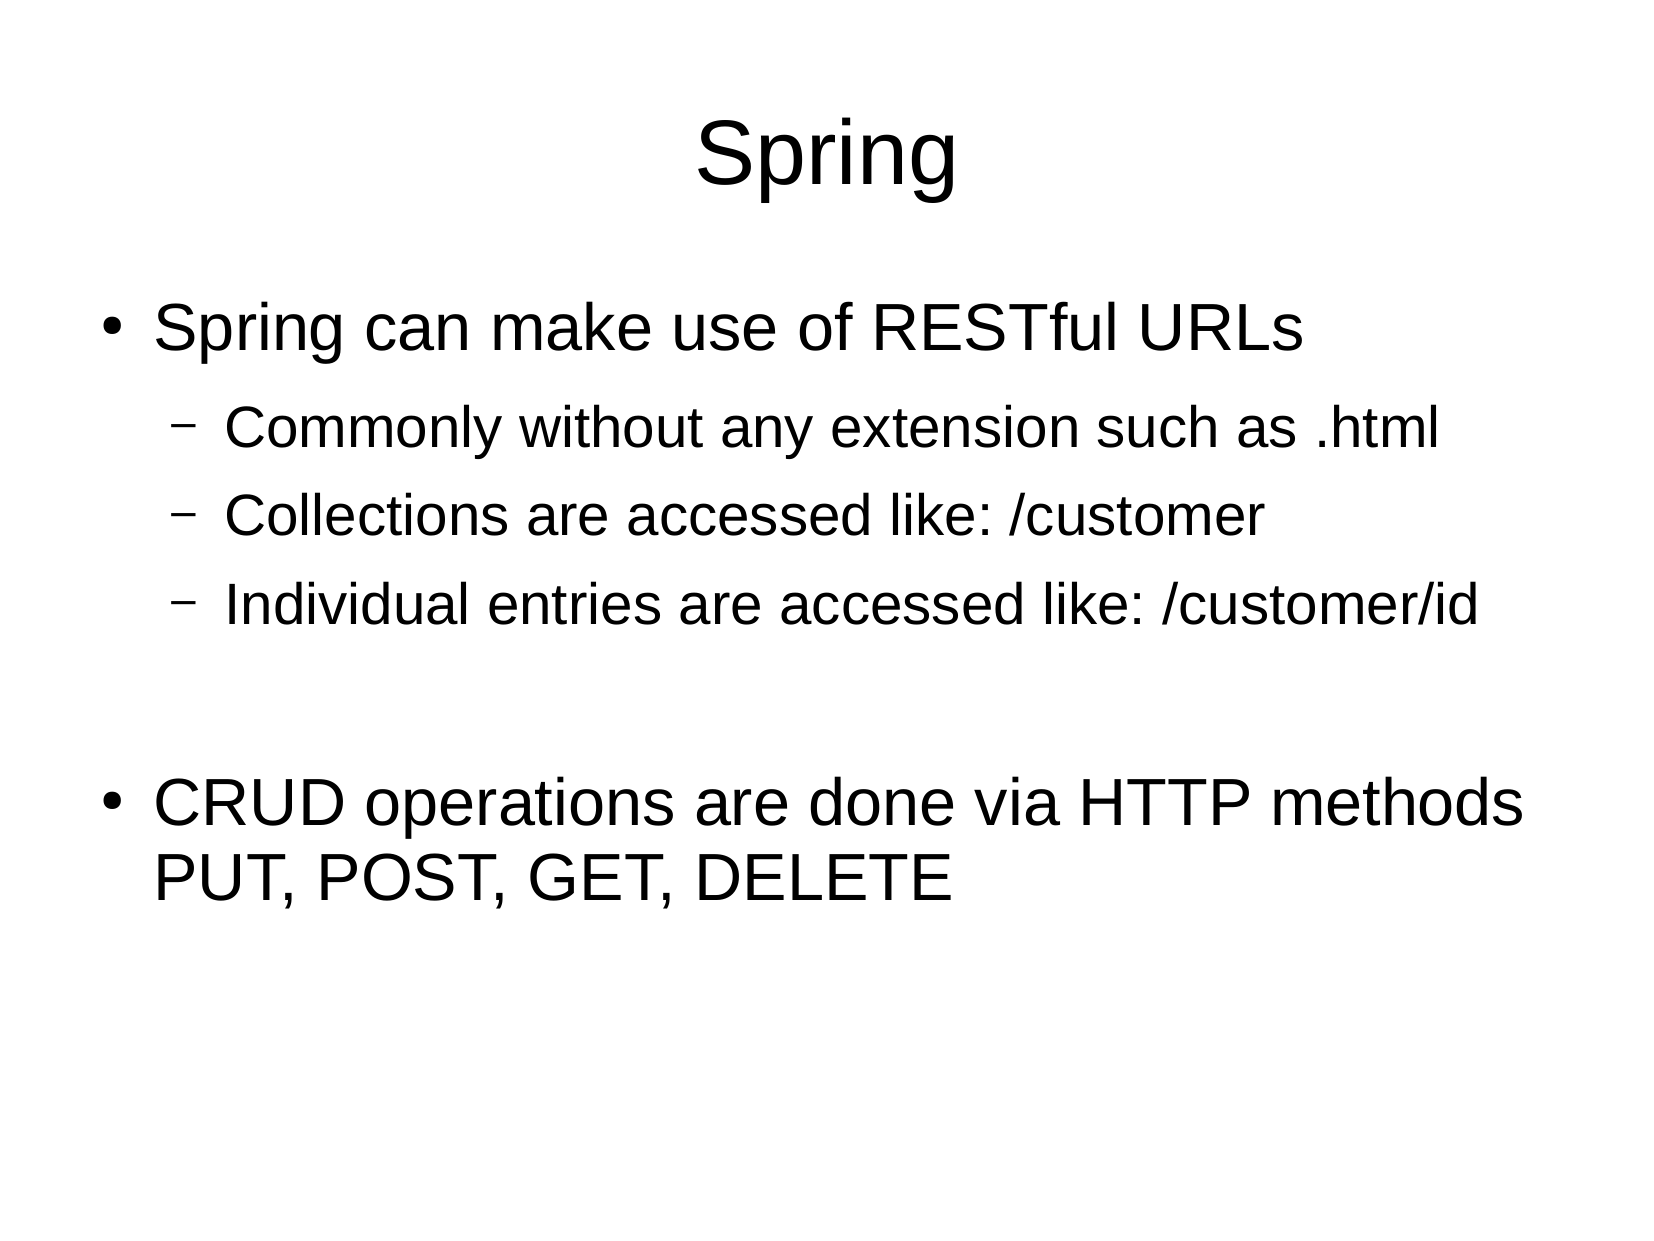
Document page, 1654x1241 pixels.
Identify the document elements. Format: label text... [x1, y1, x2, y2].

list Spring can make use of RESTful URLs Commonly without any extension such as .html Collections are accessed like: /customer Individual entries are accessed like: /customer/id CRUD operations are done via HTTP methods PUT, POST, GET, DELETE [82, 290, 1538, 1010]
title Spring [82, 49, 1571, 257]
